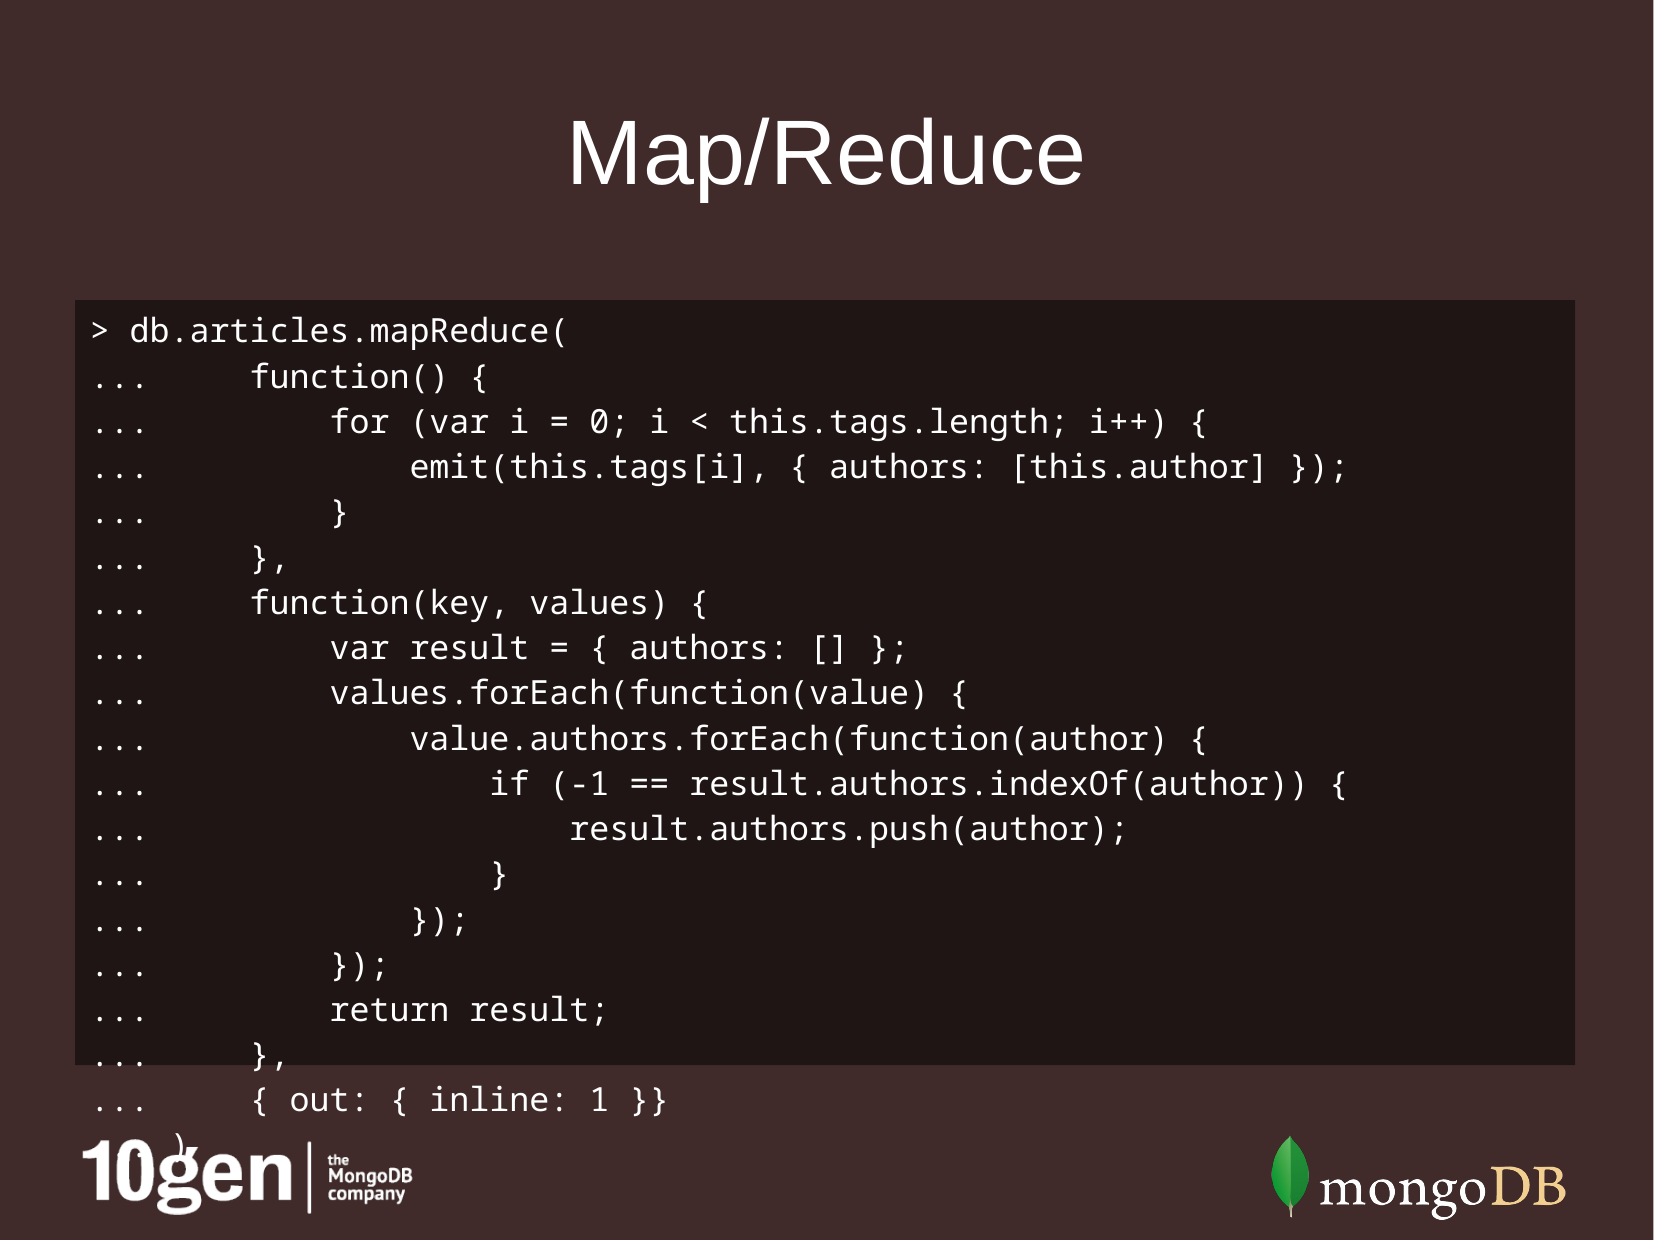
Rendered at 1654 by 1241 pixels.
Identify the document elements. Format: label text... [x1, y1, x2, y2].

text_box > db.articles.mapReduce( ... function() { ... for (var i = 0; i < this.tags.length; i++) { ... emit(this.tags[i], { authors: [this.author] }); ... } ... }, ... function(key, values) { ... var result = { authors: [] }; ... values.forEach(function(value) { ... value.authors.forEach(function(author) { ... if (-1 == result.authors.indexOf(author)) { ... result.authors.push(author); ... } ... }); ... }); ... return result; ... }, ... { out: { inline: 1 }} ... ) [75, 300, 1576, 1066]
picture [82, 1139, 413, 1215]
title Map/Reduce [82, 49, 1571, 257]
picture [1260, 1124, 1576, 1230]
